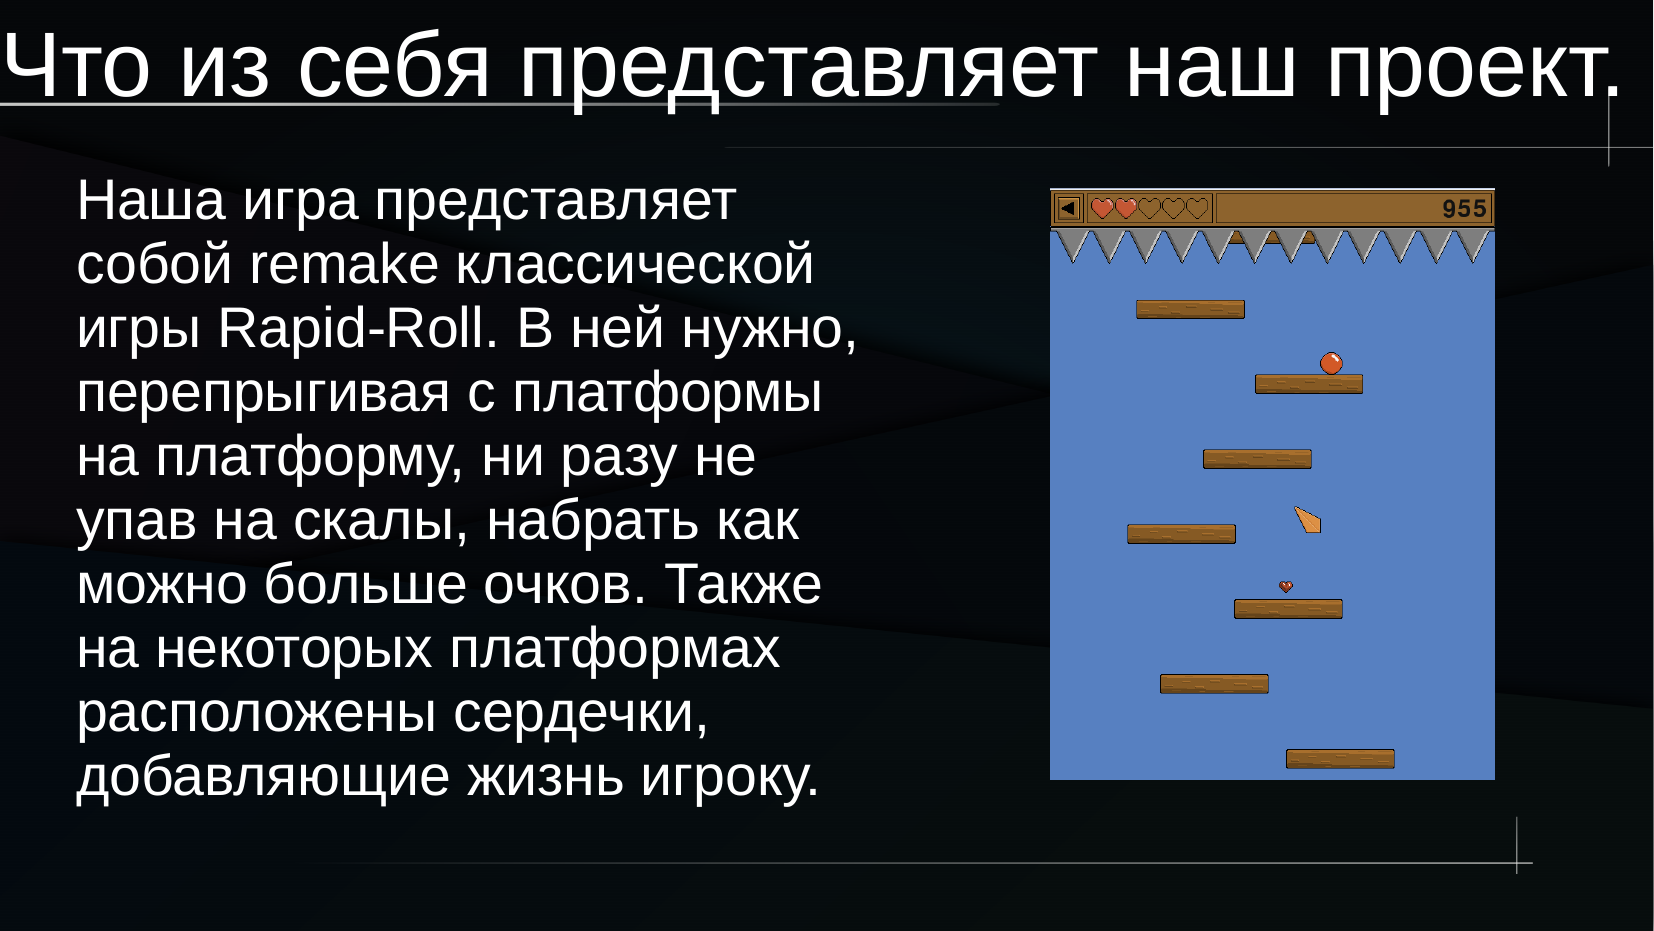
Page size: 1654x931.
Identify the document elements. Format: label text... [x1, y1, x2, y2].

picture [0, 168, 1654, 931]
title Что из себя представляет наш проект. [0, 0, 1654, 168]
list Наша игра представляет собой remake классической игры Rapid-Roll. В ней нужно, перепрыгивая с платформы на платформу, ни разу не упав на скалы, набрать как можно больше очков. Также на некоторых платформах расположены сердечки, добавляющие жизнь игроку. [15, 167, 886, 856]
